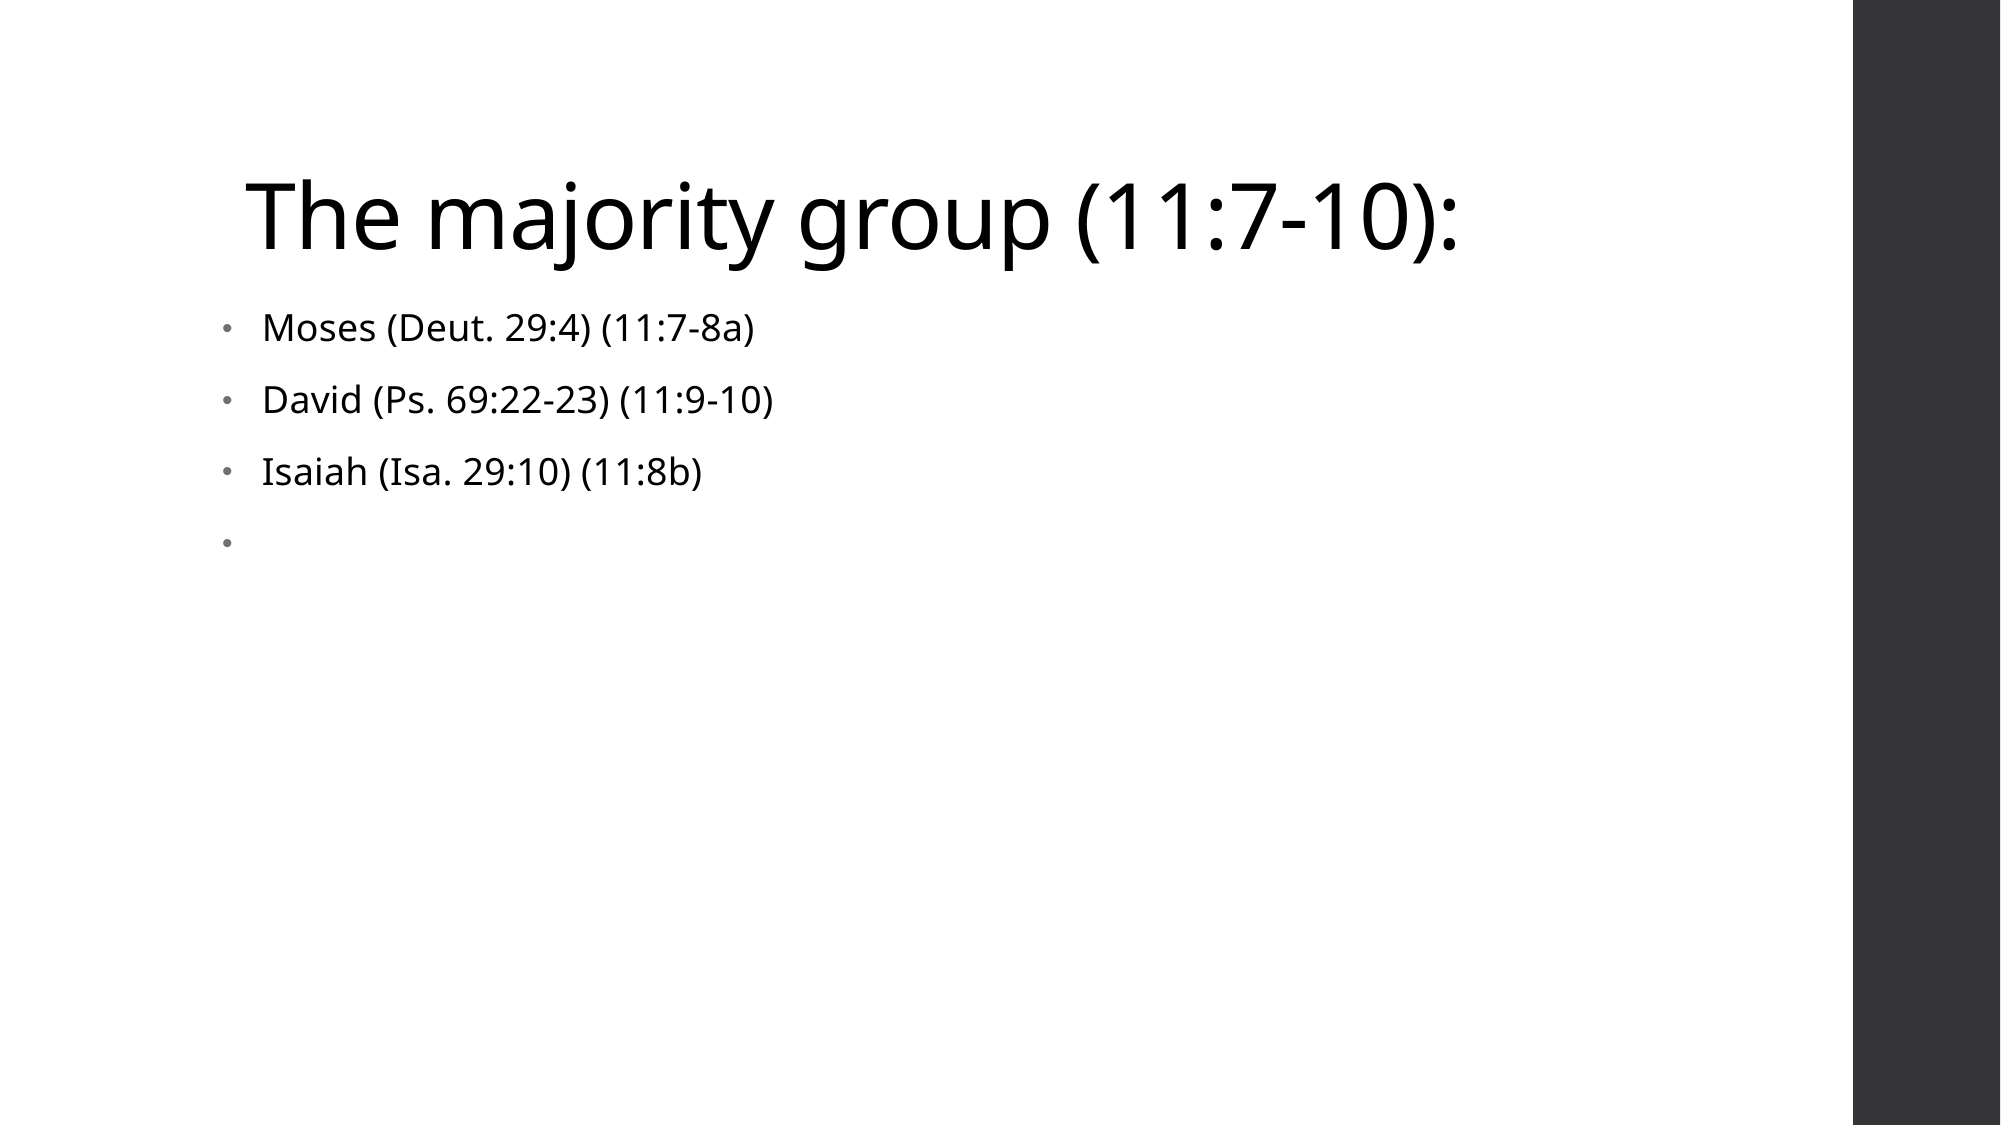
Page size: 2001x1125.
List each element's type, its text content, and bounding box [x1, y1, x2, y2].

title The majority group (11:7-10): [206, 60, 1797, 278]
list Moses (Deut. 29:4) (11:7-8a) David (Ps. 69:22-23) (11:9-10) Isaiah (Isa. 29:10) (11:8b) [206, 299, 1617, 1014]
